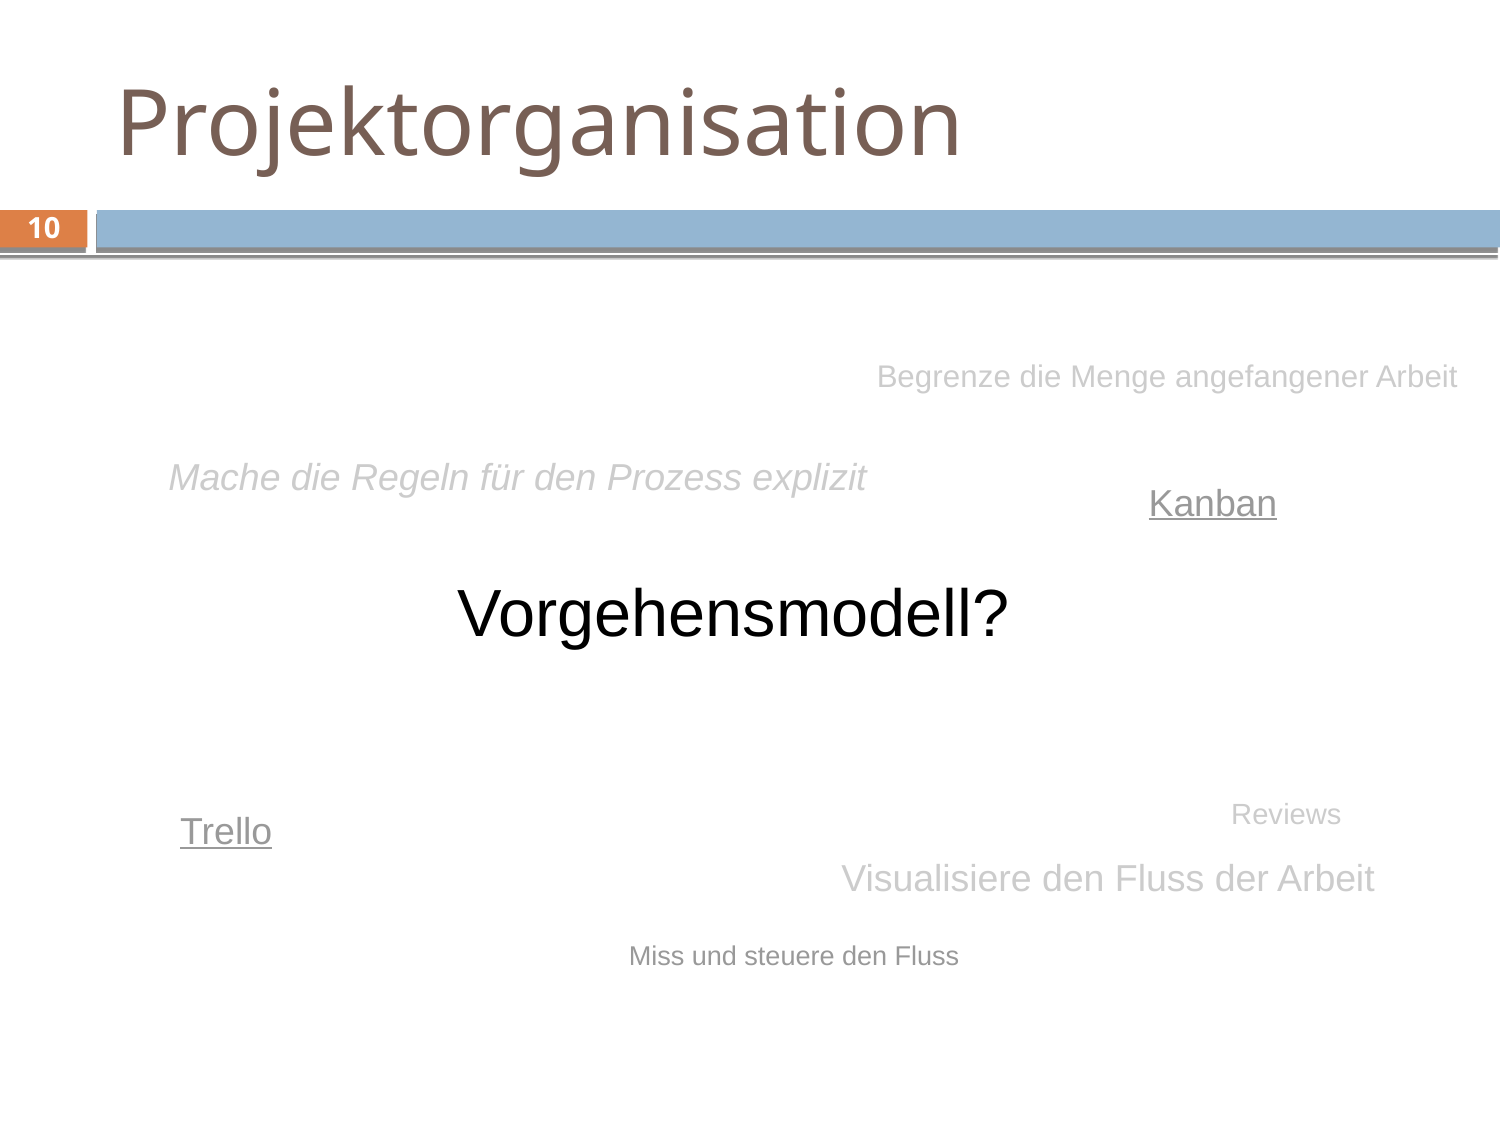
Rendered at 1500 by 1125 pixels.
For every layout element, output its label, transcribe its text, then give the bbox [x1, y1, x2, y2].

title Projektorganisation [100, 37, 1438, 200]
text_box Begrenze die Menge angefangener Arbeit [862, 352, 1474, 402]
text_box Kanban [1133, 474, 1293, 532]
subtitle Vorgehensmodell? [47, 274, 1385, 1028]
text_box Miss und steuere den Fluss [614, 933, 974, 979]
text_box Reviews [1216, 790, 1358, 839]
text_box Mache die Regeln für den Prozess explizit [153, 448, 882, 506]
text_box Trello [165, 803, 288, 860]
text_box Visualisiere den Fluss der Arbeit [826, 850, 1390, 908]
